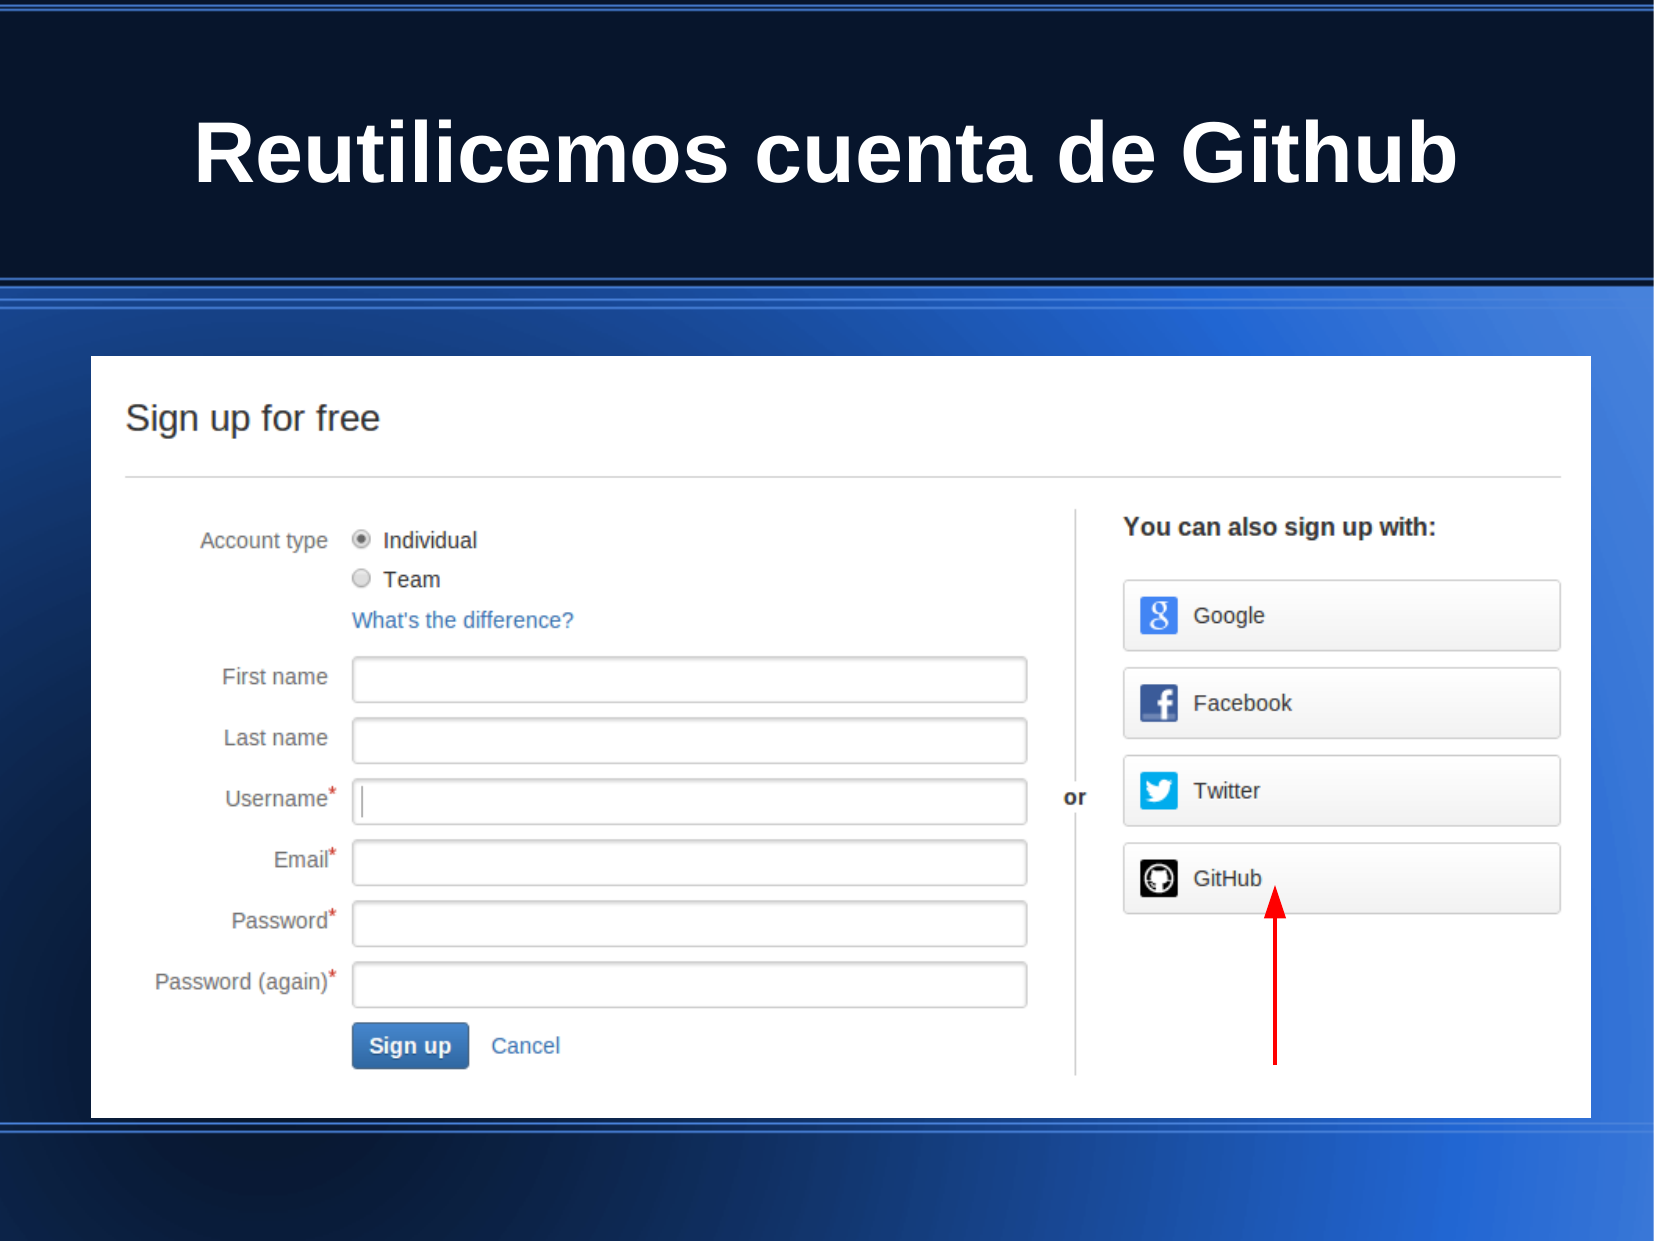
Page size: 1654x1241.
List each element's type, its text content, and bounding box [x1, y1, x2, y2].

picture [0, 0, 1654, 1241]
title Reutilicemos cuenta de Github [82, 49, 1571, 257]
